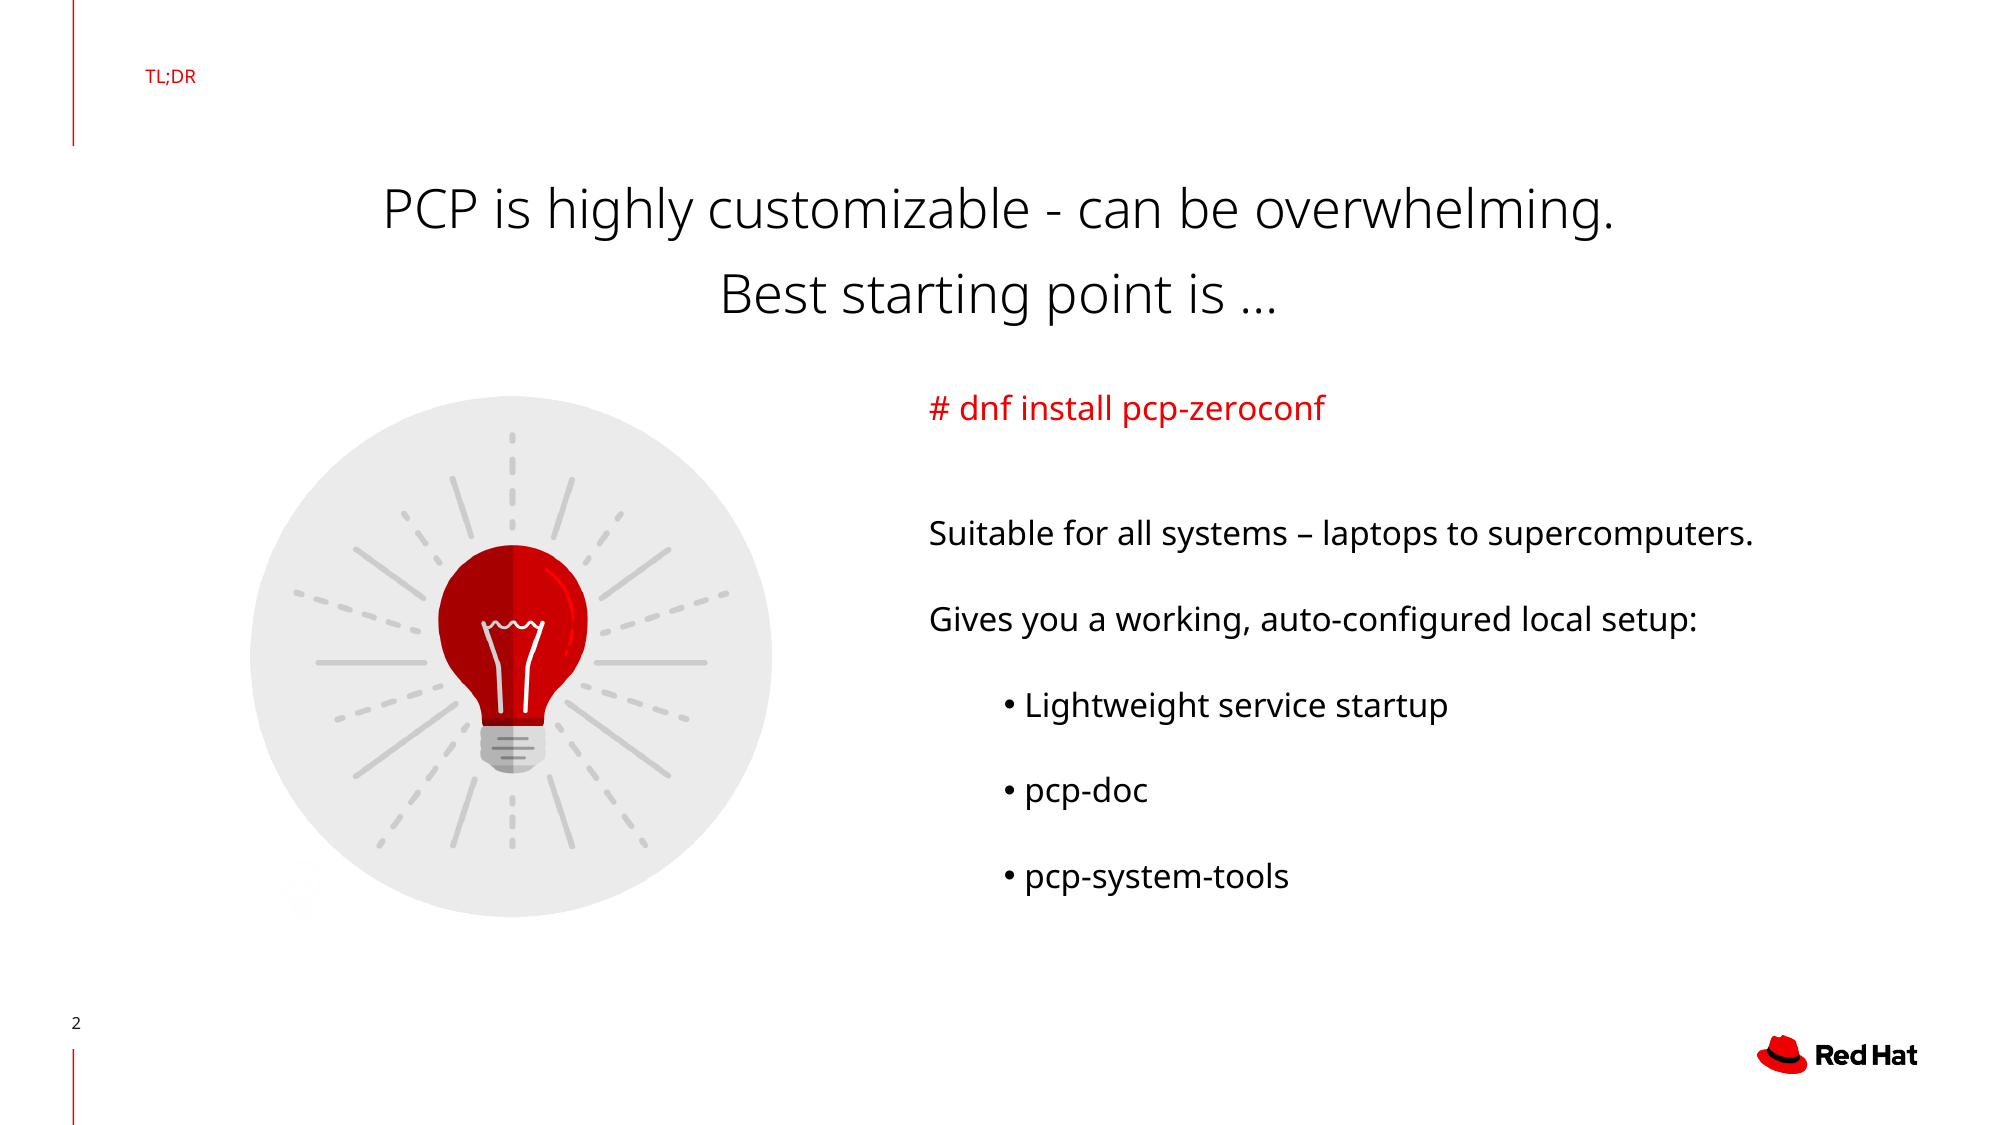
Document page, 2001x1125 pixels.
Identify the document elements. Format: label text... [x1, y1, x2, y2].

picture [1757, 1035, 1918, 1074]
title PCP is highly customizable - can be overwhelming. Best starting point is ... [287, 155, 1713, 315]
text_box # dnf install pcp-zeroconf Suitable for all systems – laptops to supercomputers. Gives you a working, auto-configured local setup: Lightweight service startup pcp-doc pcp-system-tools [928, 381, 1829, 901]
picture [250, 396, 772, 921]
subtitle TL;DR [73, 9, 918, 143]
